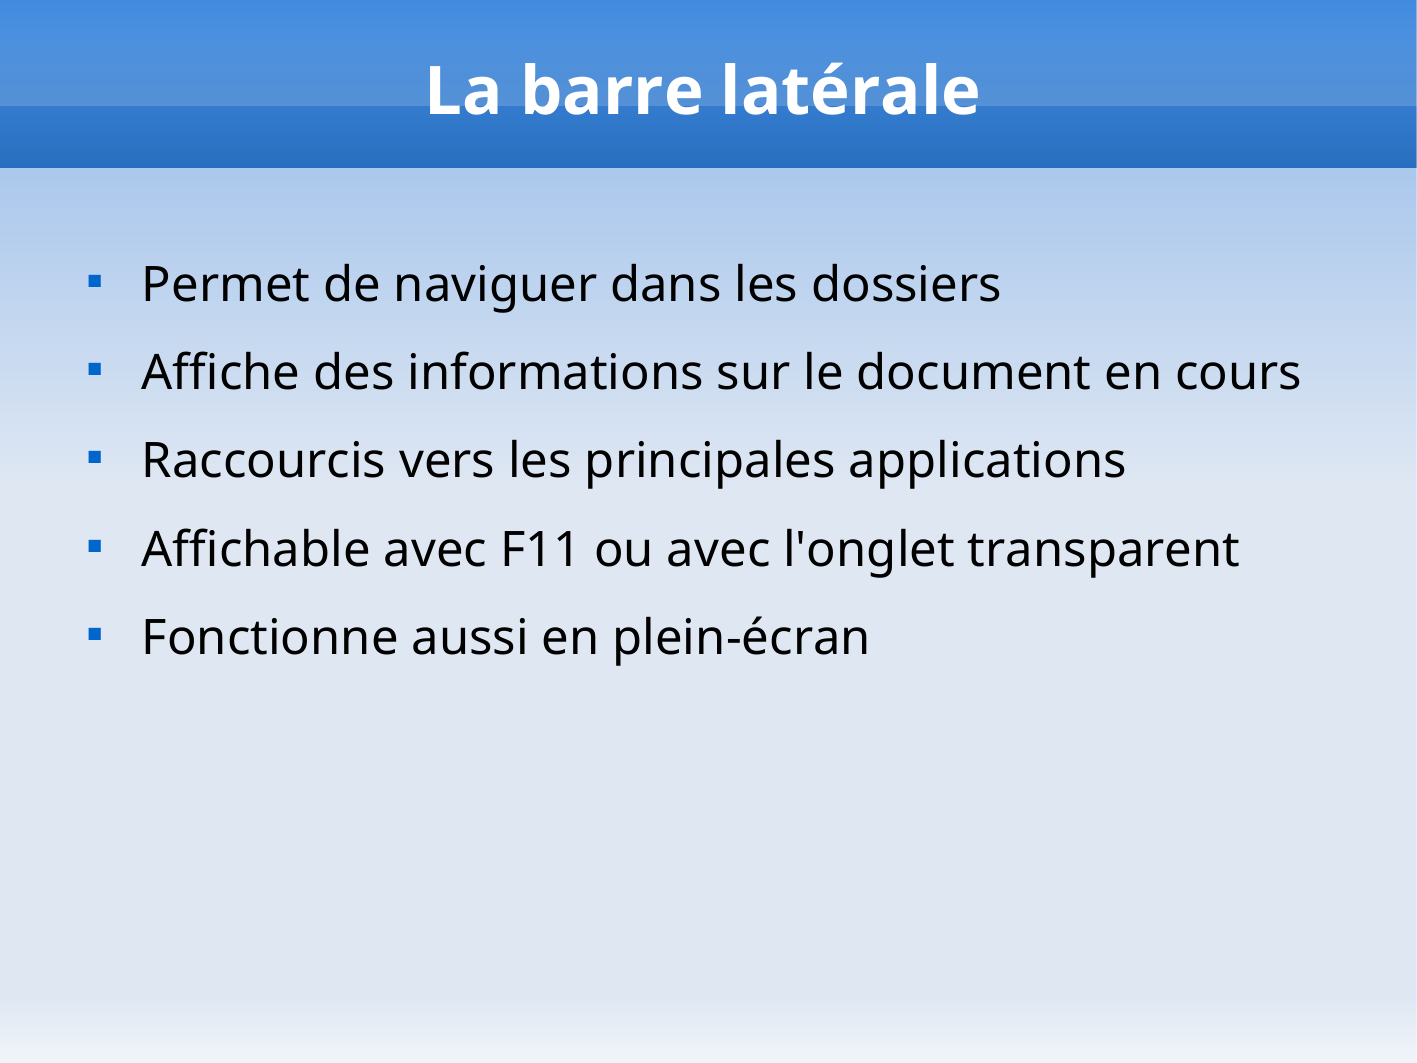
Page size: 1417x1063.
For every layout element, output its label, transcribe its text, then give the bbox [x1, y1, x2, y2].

title La barre latérale [65, 0, 1341, 178]
picture [0, 0, 1417, 1063]
list Permet de naviguer dans les dossiers Affiche des informations sur le document en cours Raccourcis vers les principales applications Affichable avec F11 ou avec l'onglet transparent Fonctionne aussi en plein-écran [70, 248, 1346, 950]
